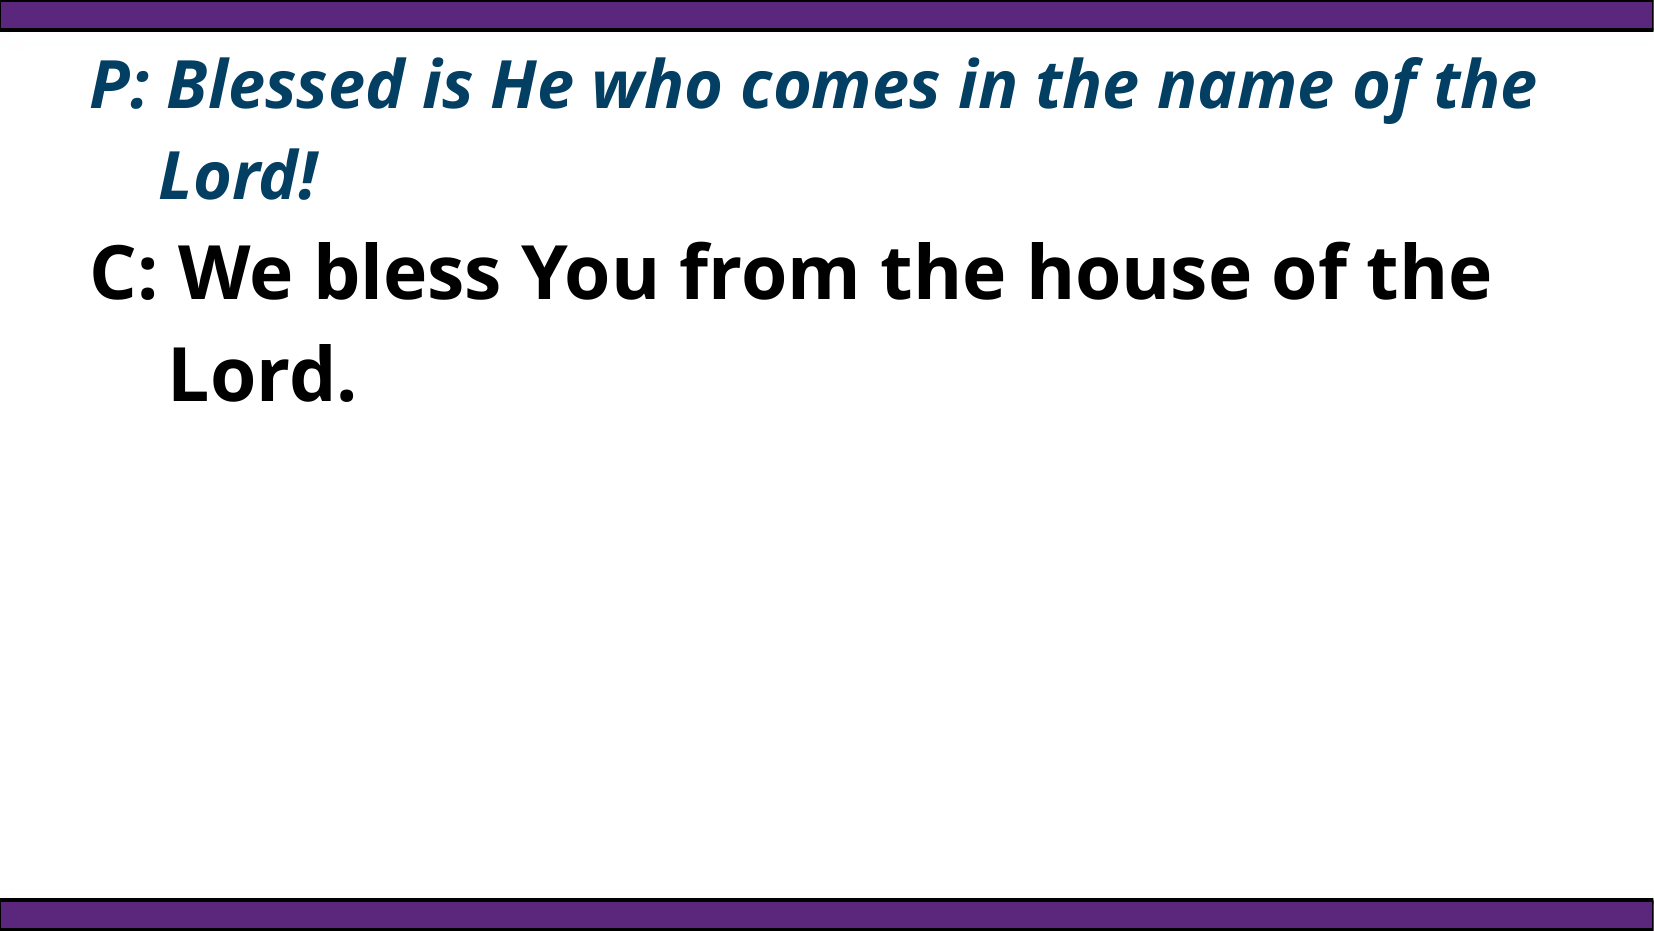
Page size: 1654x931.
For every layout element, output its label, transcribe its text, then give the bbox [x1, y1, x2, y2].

text_box [0, 900, 1654, 931]
picture [0, 31, 1654, 900]
text_box P: Blessed is He who comes in the name of the Lord! C: We bless You from the house of the Lord. [75, 30, 1591, 422]
text_box [0, 0, 1654, 31]
